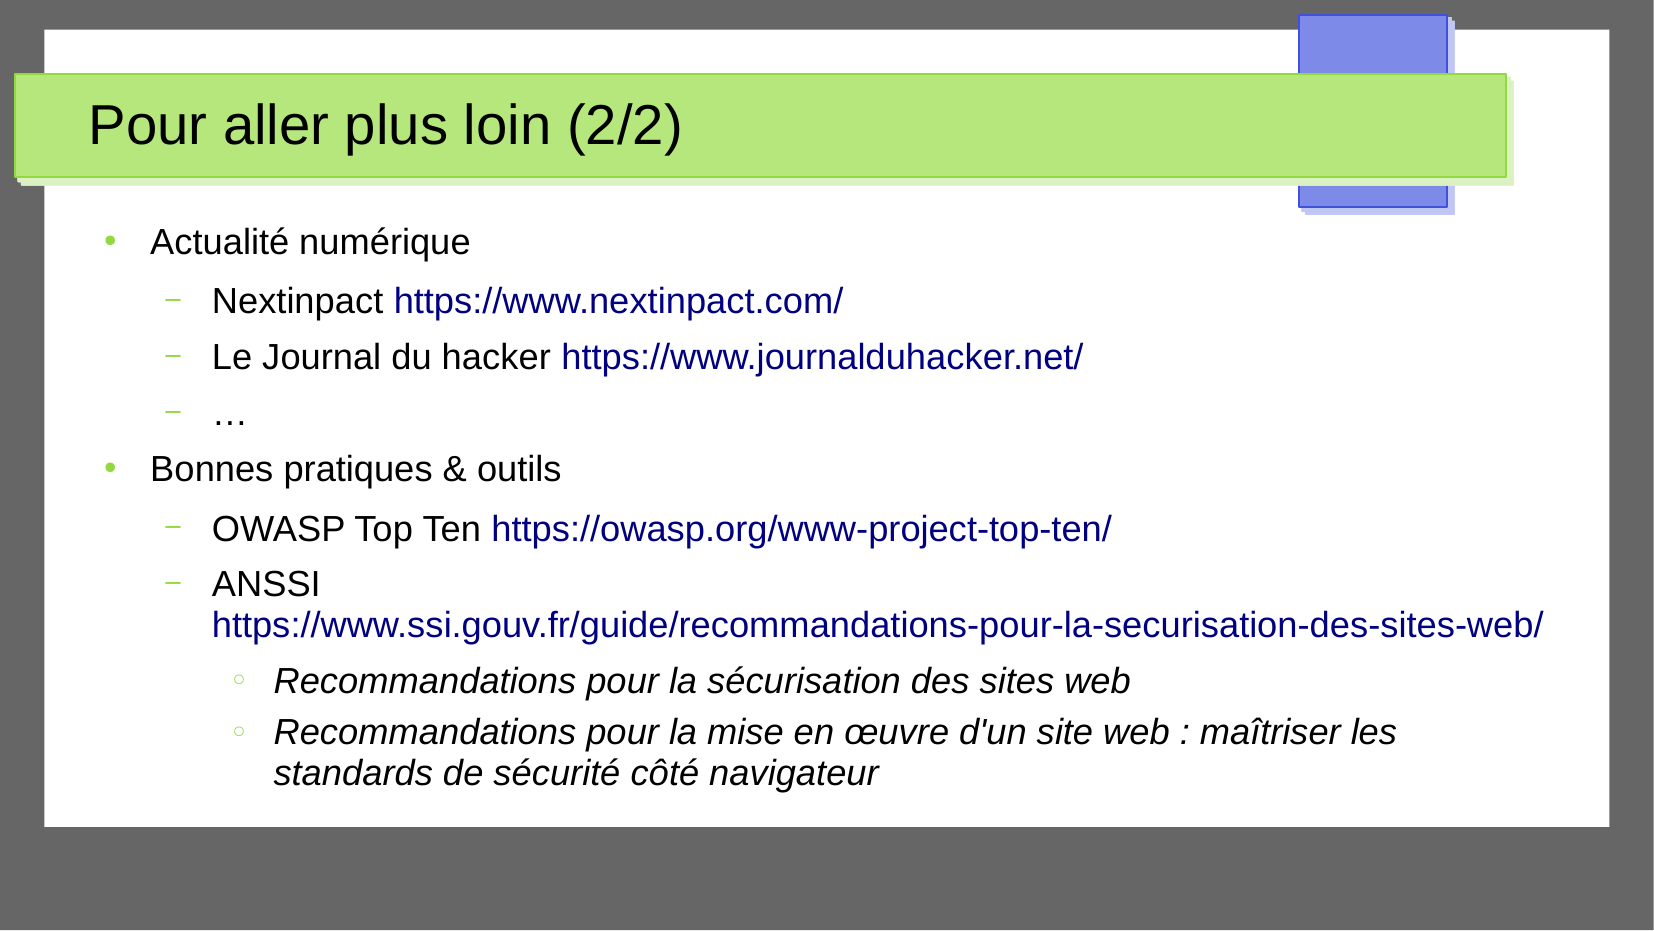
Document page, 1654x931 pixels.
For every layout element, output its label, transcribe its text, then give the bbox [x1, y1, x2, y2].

title Pour aller plus loin (2/2) [88, 73, 1506, 178]
list Actualité numérique Nextinpact https://www.nextinpact.com/ Le Journal du hacker https://www.journalduhacker.net/ … Bonnes pratiques & outils OWASP Top Ten https://owasp.org/www-project-top-ten/ ANSSI https://www.ssi.gouv.fr/guide/recommandations-pour-la-securisation-des-sites-web/ Recommandations pour la sécurisation des sites web Recommandations pour la mise en œuvre d'un site web : maîtriser les standards de sécurité côté navigateur [88, 221, 1565, 813]
